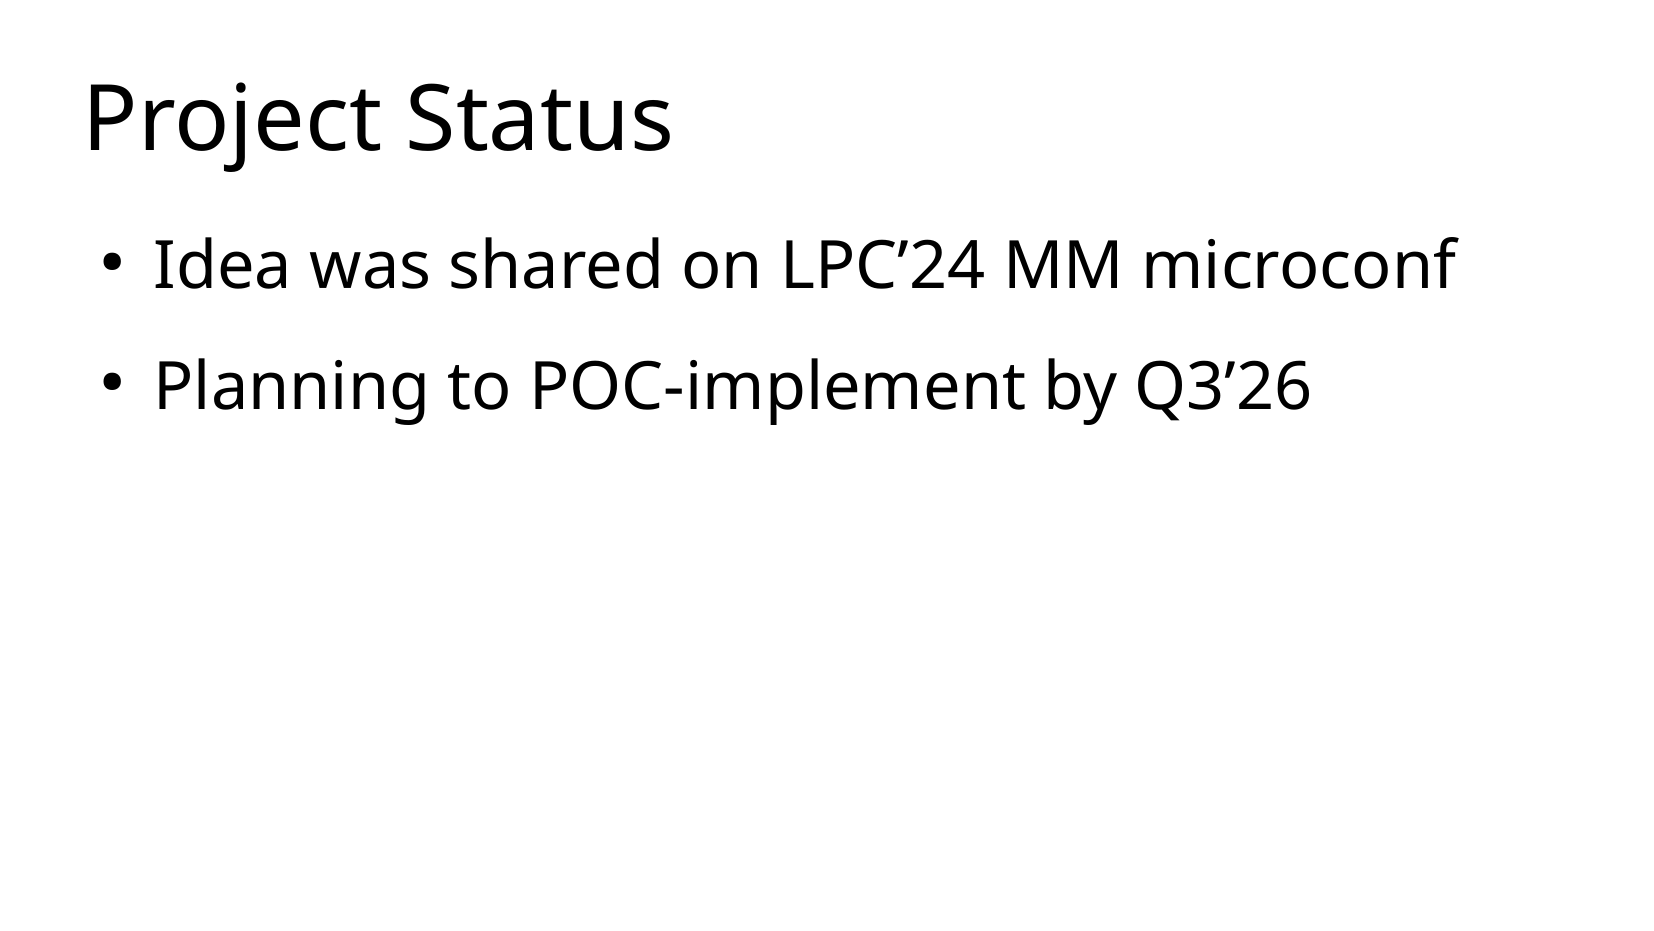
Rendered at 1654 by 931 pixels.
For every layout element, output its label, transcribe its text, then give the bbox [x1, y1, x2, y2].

list Idea was shared on LPC’24 MM microconf Planning to POC-implement by Q3’26 [82, 217, 1571, 758]
title Project Status [82, 37, 1571, 193]
